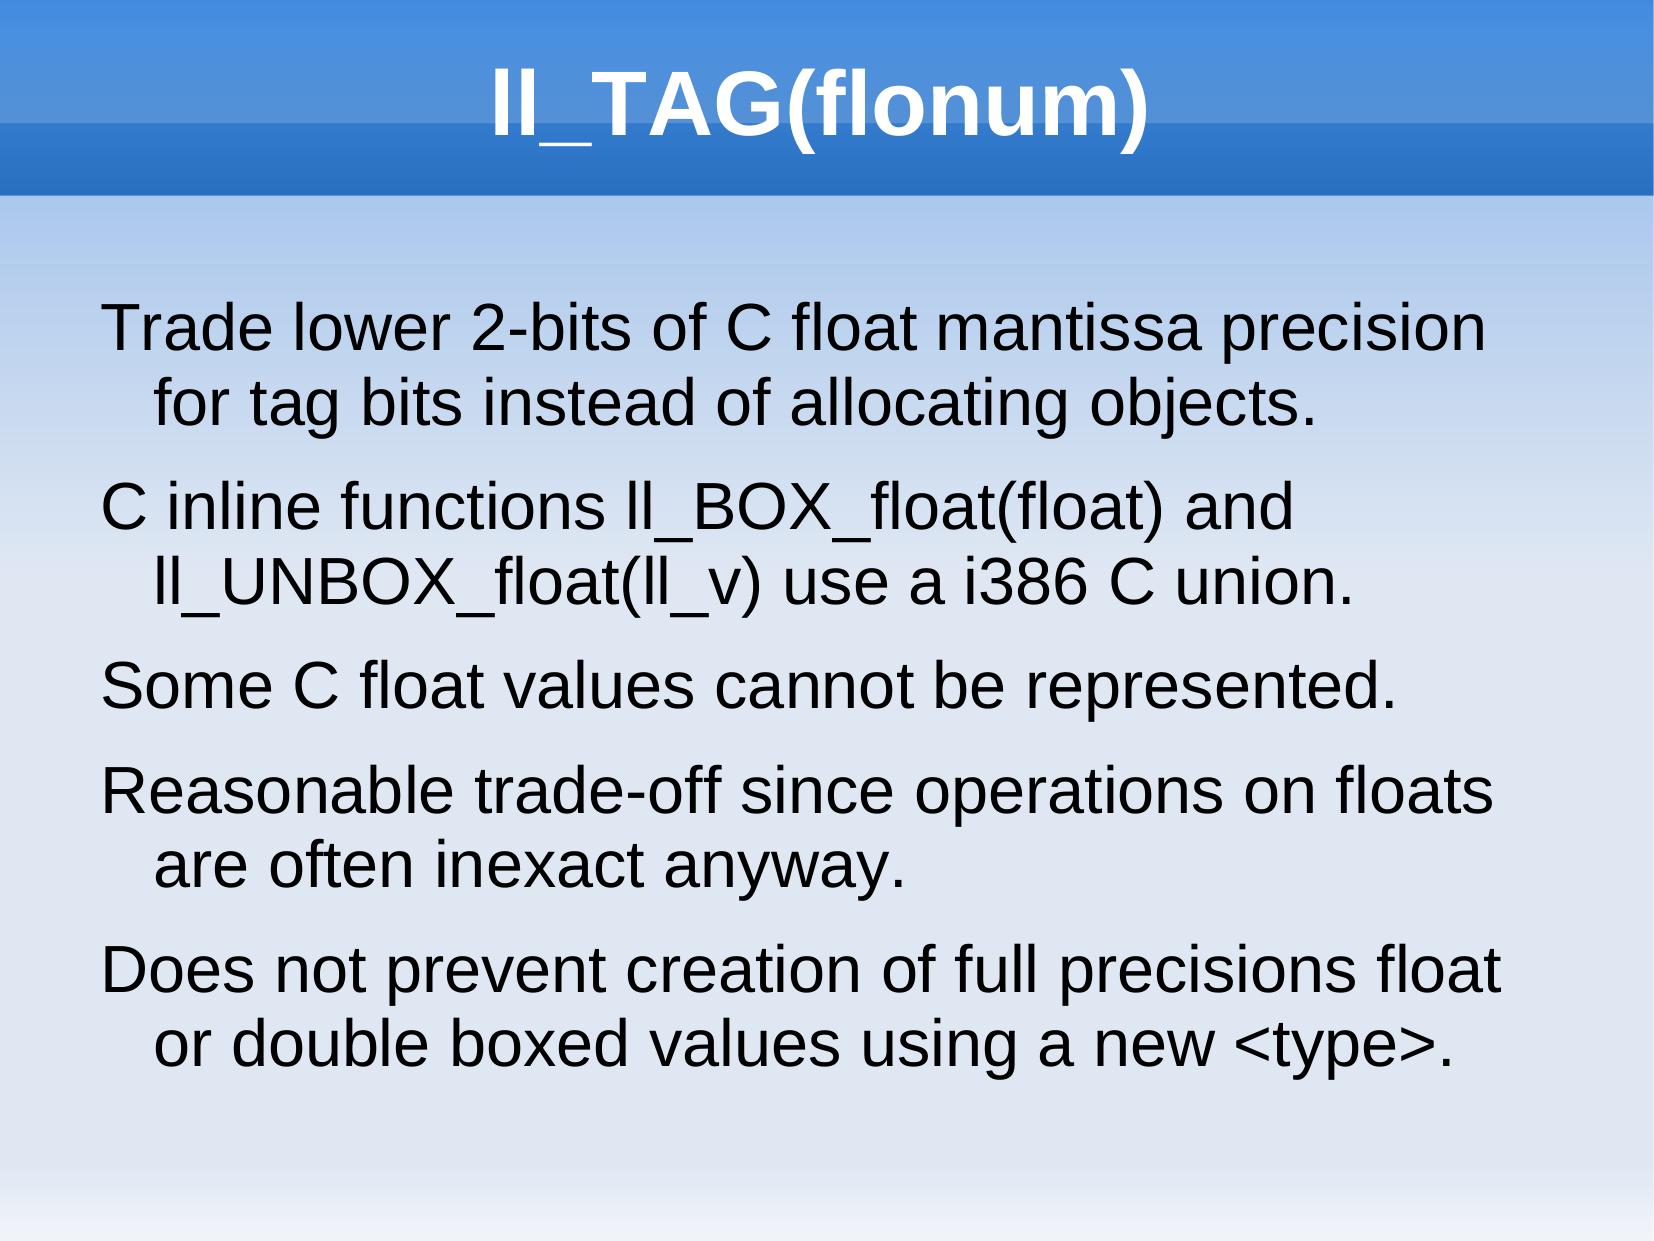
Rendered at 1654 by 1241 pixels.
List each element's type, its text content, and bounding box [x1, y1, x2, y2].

list Trade lower 2-bits of C float mantissa precision for tag bits instead of allocating objects. C inline functions ll_BOX_float(float) and ll_UNBOX_float(ll_v) use a i386 C union. Some C float values cannot be represented. Reasonable trade-off since operations on floats are often inexact anyway. Does not prevent creation of full precisions float or double boxed values using a new <type>. [82, 290, 1571, 1109]
title ll_TAG(flonum) [76, 0, 1565, 208]
picture [0, 0, 1654, 1241]
